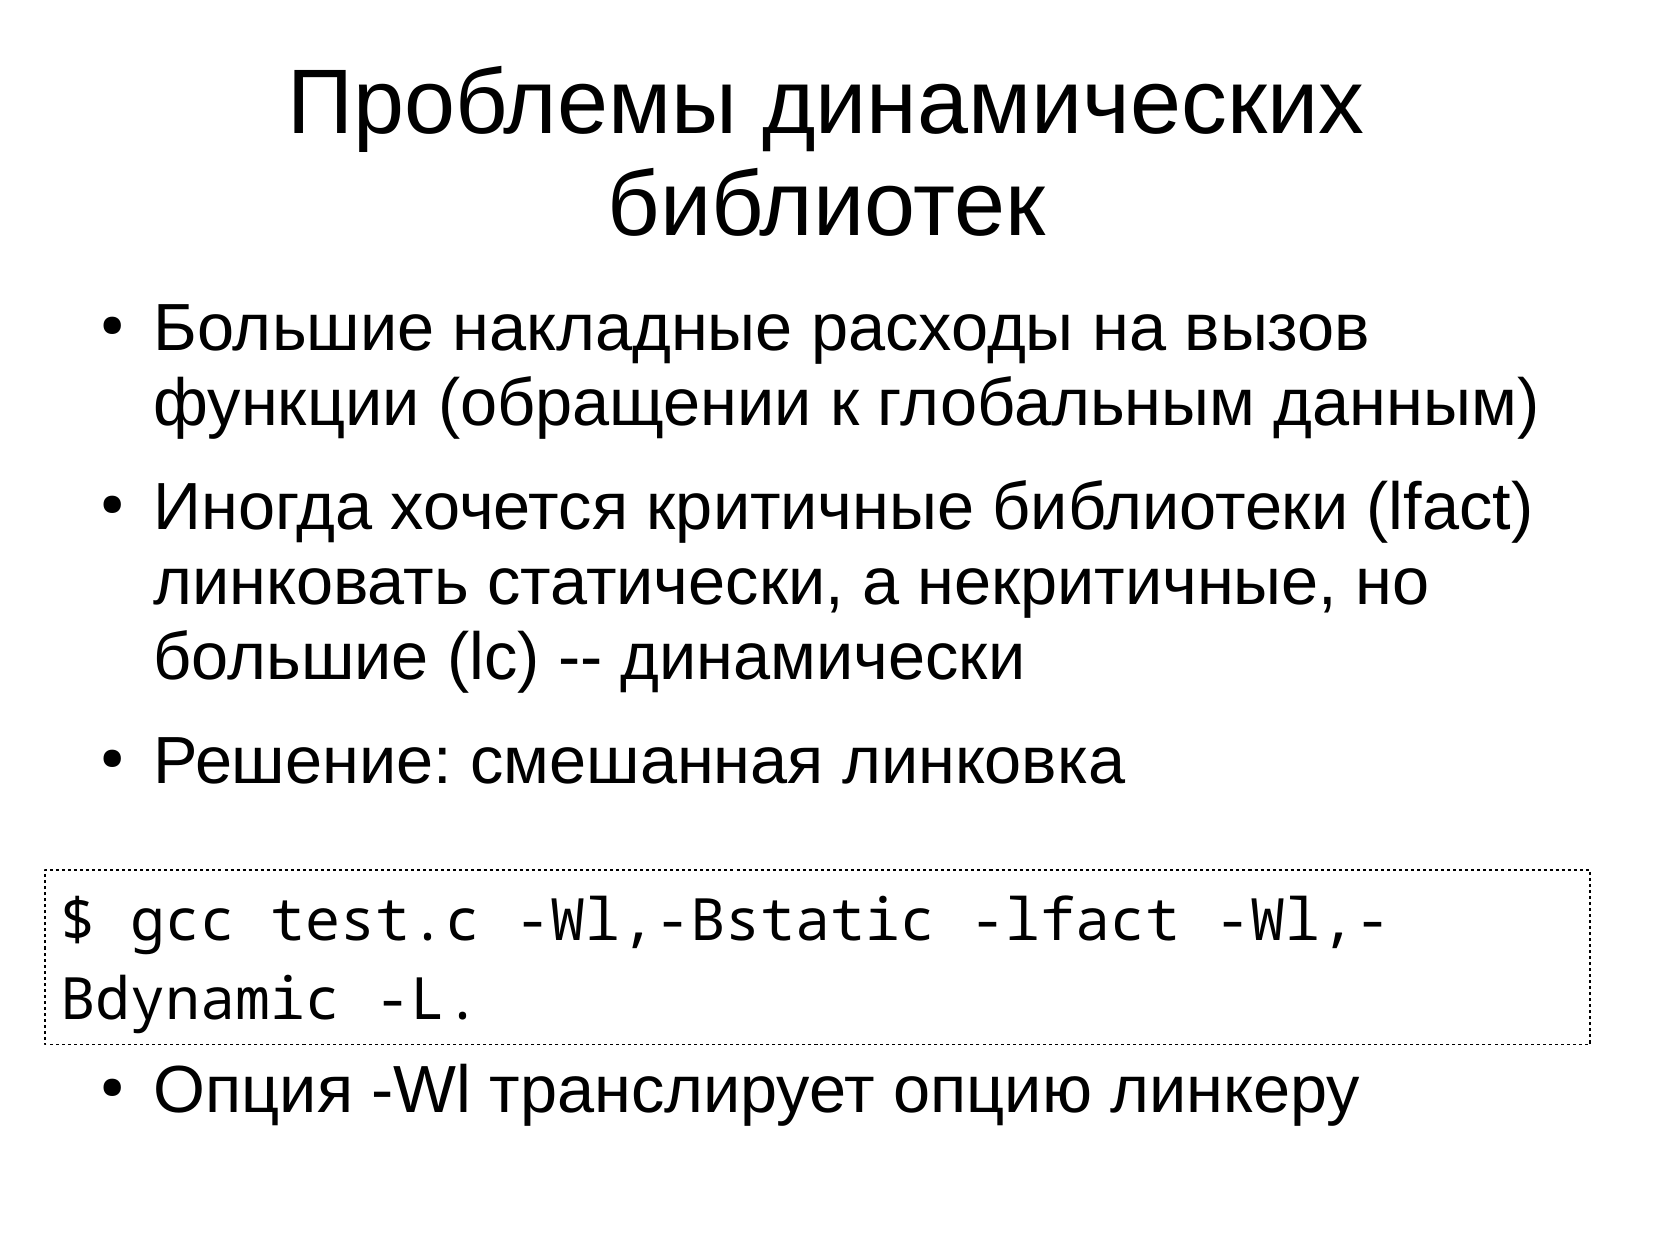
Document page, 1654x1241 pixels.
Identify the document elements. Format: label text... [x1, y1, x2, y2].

list Большие накладные расходы на вызов функции (обращении к глобальным данным) Иногда хочется критичные библиотеки (lfact) линковать статически, а некритичные, но большие (lc) -- динамически Решение: смешанная линковка Опция -Wl транслирует опцию линкеру [82, 963, 1571, 1186]
title Проблемы динамических библиотек [82, 49, 1571, 257]
list Большие накладные расходы на вызов функции (обращении к глобальным данным) Иногда хочется критичные библиотеки (lfact) линковать статически, а некритичные, но большие (lc) -- динамически Решение: смешанная линковка Опция -Wl транслирует опцию линкеру [82, 290, 1571, 870]
text_box $ gcc test.c -Wl,-Bstatic -lfact -Wl,-Bdynamic -L. [45, 870, 1591, 963]
